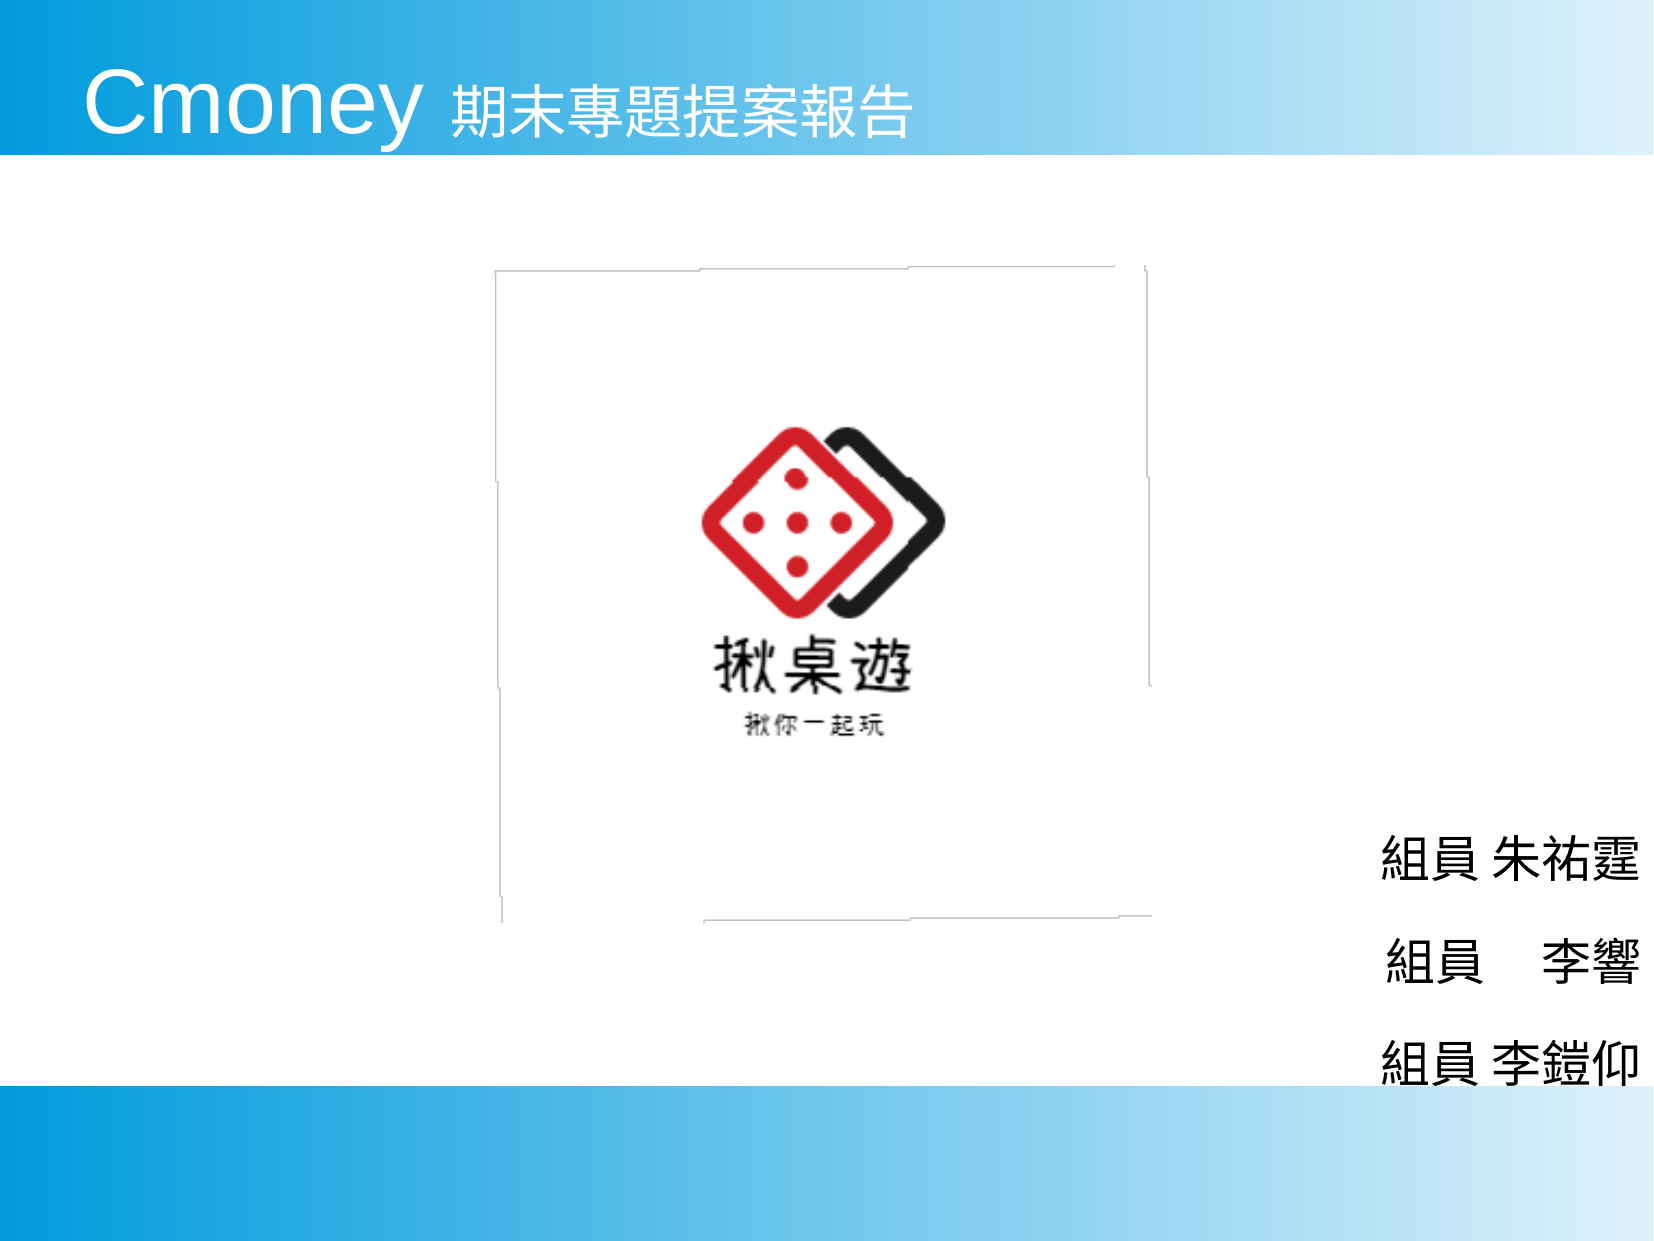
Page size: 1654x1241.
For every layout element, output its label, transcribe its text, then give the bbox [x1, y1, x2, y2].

picture [494, 265, 1152, 923]
list 組員 朱祐霆 組員 李響 組員 李鎧仰 [153, 448, 1642, 1169]
title Cmoney 期末專題提案報告 [82, 49, 1571, 155]
